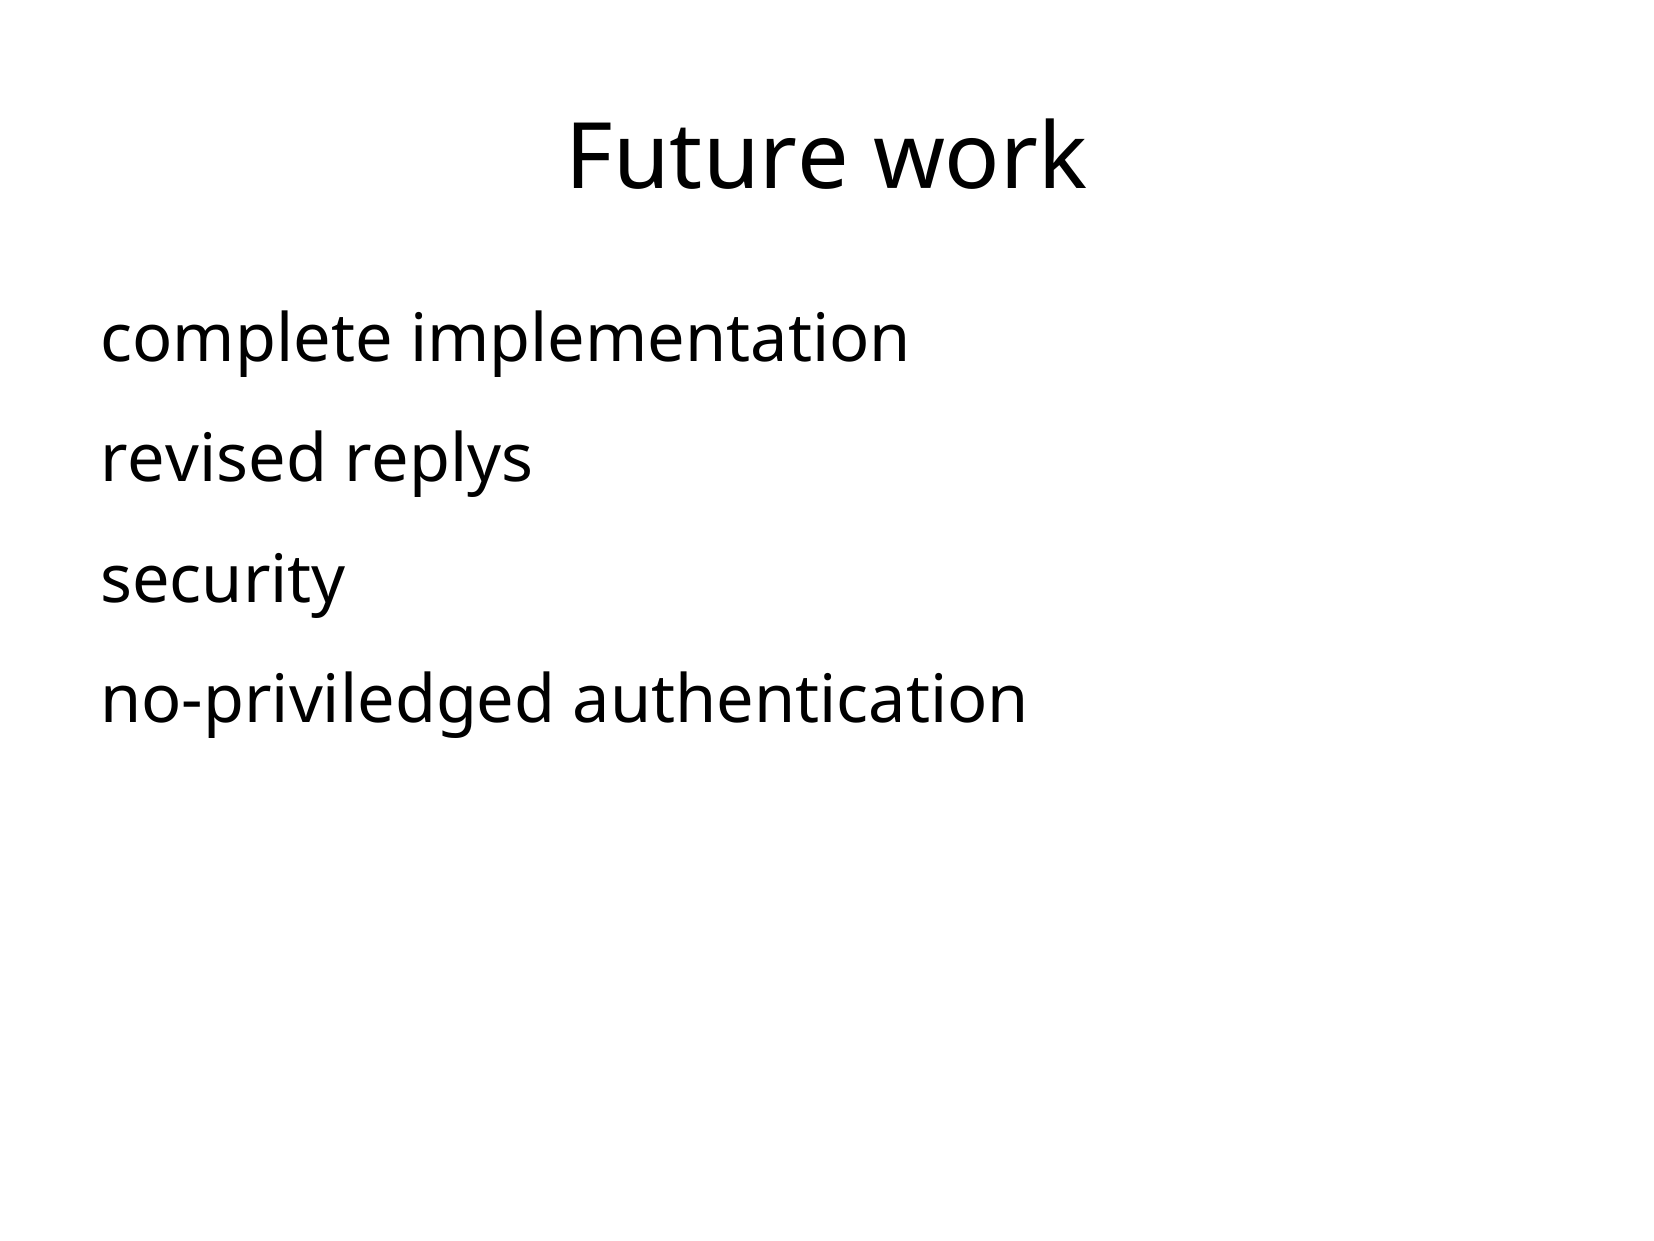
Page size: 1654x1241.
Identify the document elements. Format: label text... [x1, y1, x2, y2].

title Future work [82, 49, 1571, 257]
list complete implementation revised replys security no-priviledged authentication [82, 290, 1571, 1109]
